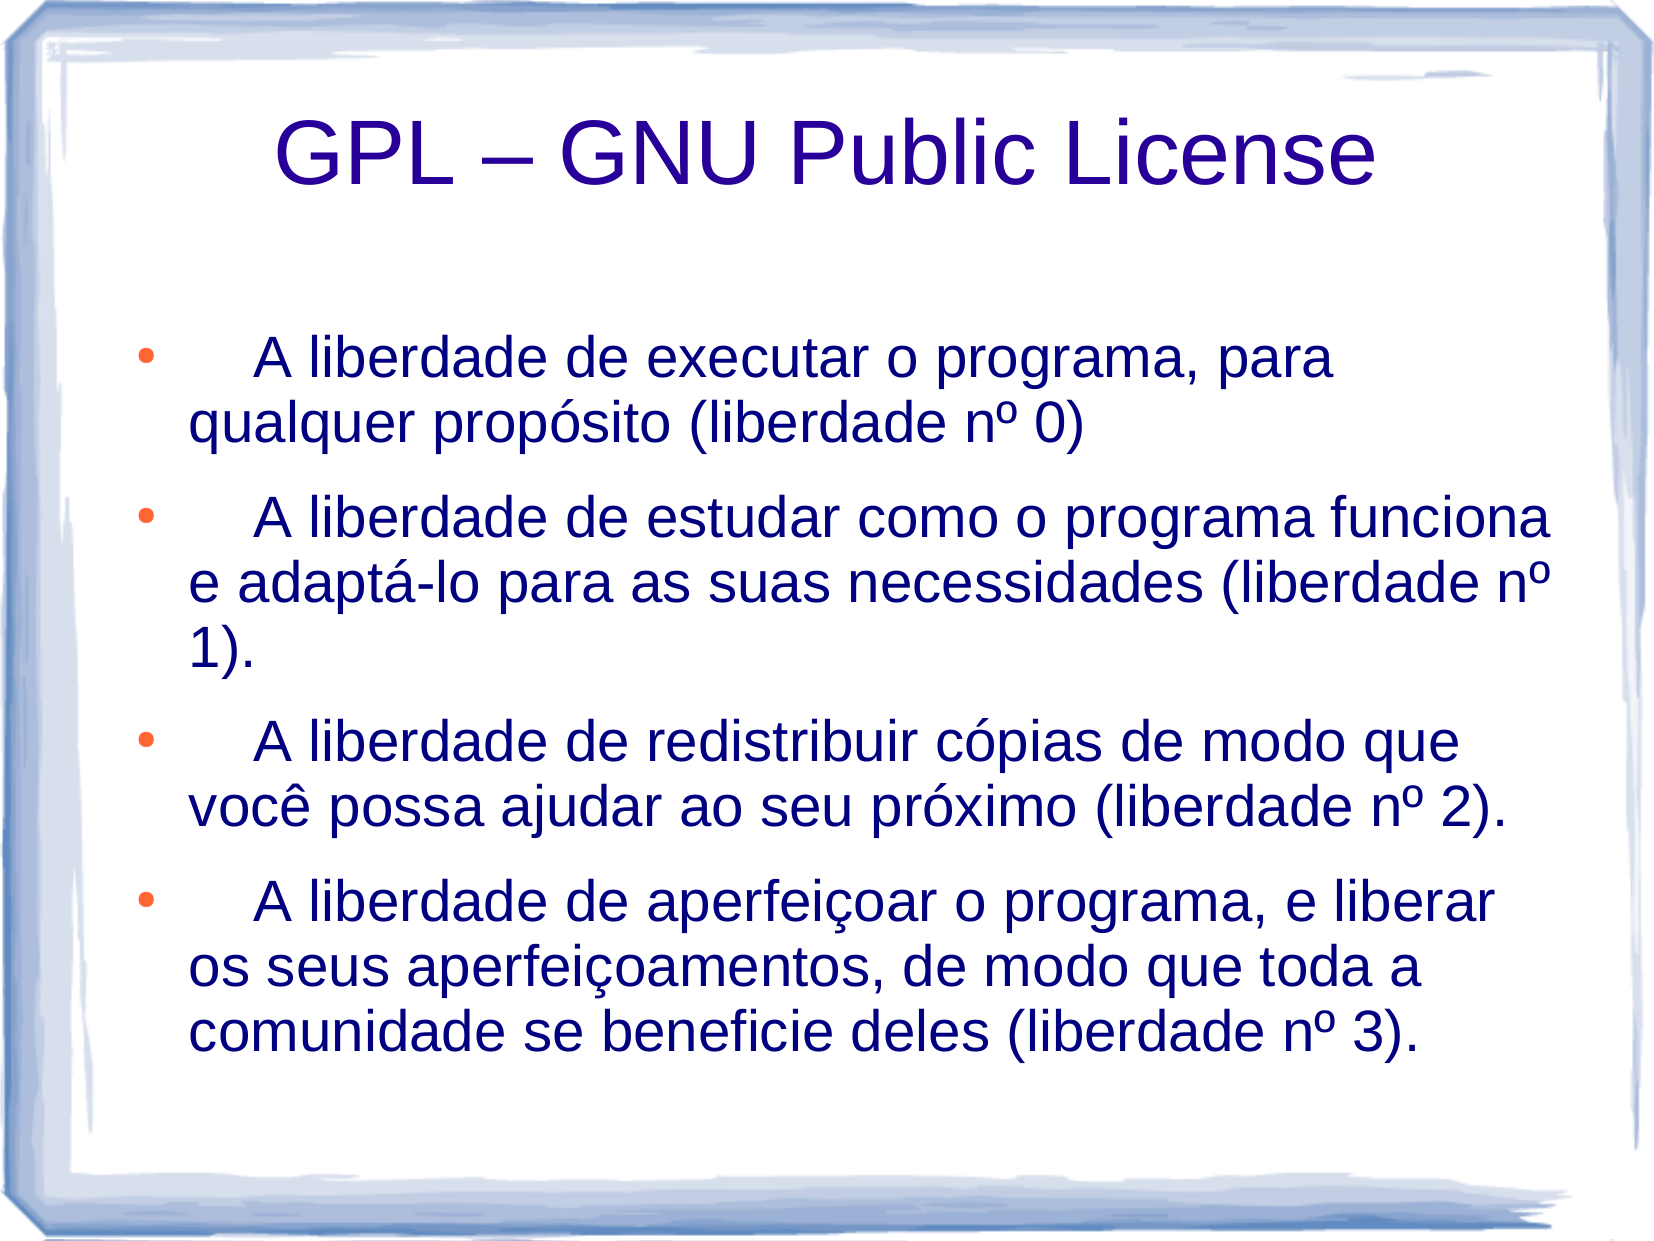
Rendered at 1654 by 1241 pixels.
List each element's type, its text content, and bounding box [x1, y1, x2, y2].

title GPL – GNU Public License [82, 49, 1571, 257]
picture [0, 0, 1654, 1241]
list A liberdade de executar o programa, para qualquer propósito (liberdade nº 0) A liberdade de estudar como o programa funciona e adaptá-lo para as suas necessidades (liberdade nº 1). A liberdade de redistribuir cópias de modo que você possa ajudar ao seu próximo (liberdade nº 2). A liberdade de aperfeiçoar o programa, e liberar os seus aperfeiçoamentos, de modo que toda a comunidade se beneficie deles (liberdade nº 3). [118, 324, 1571, 1168]
